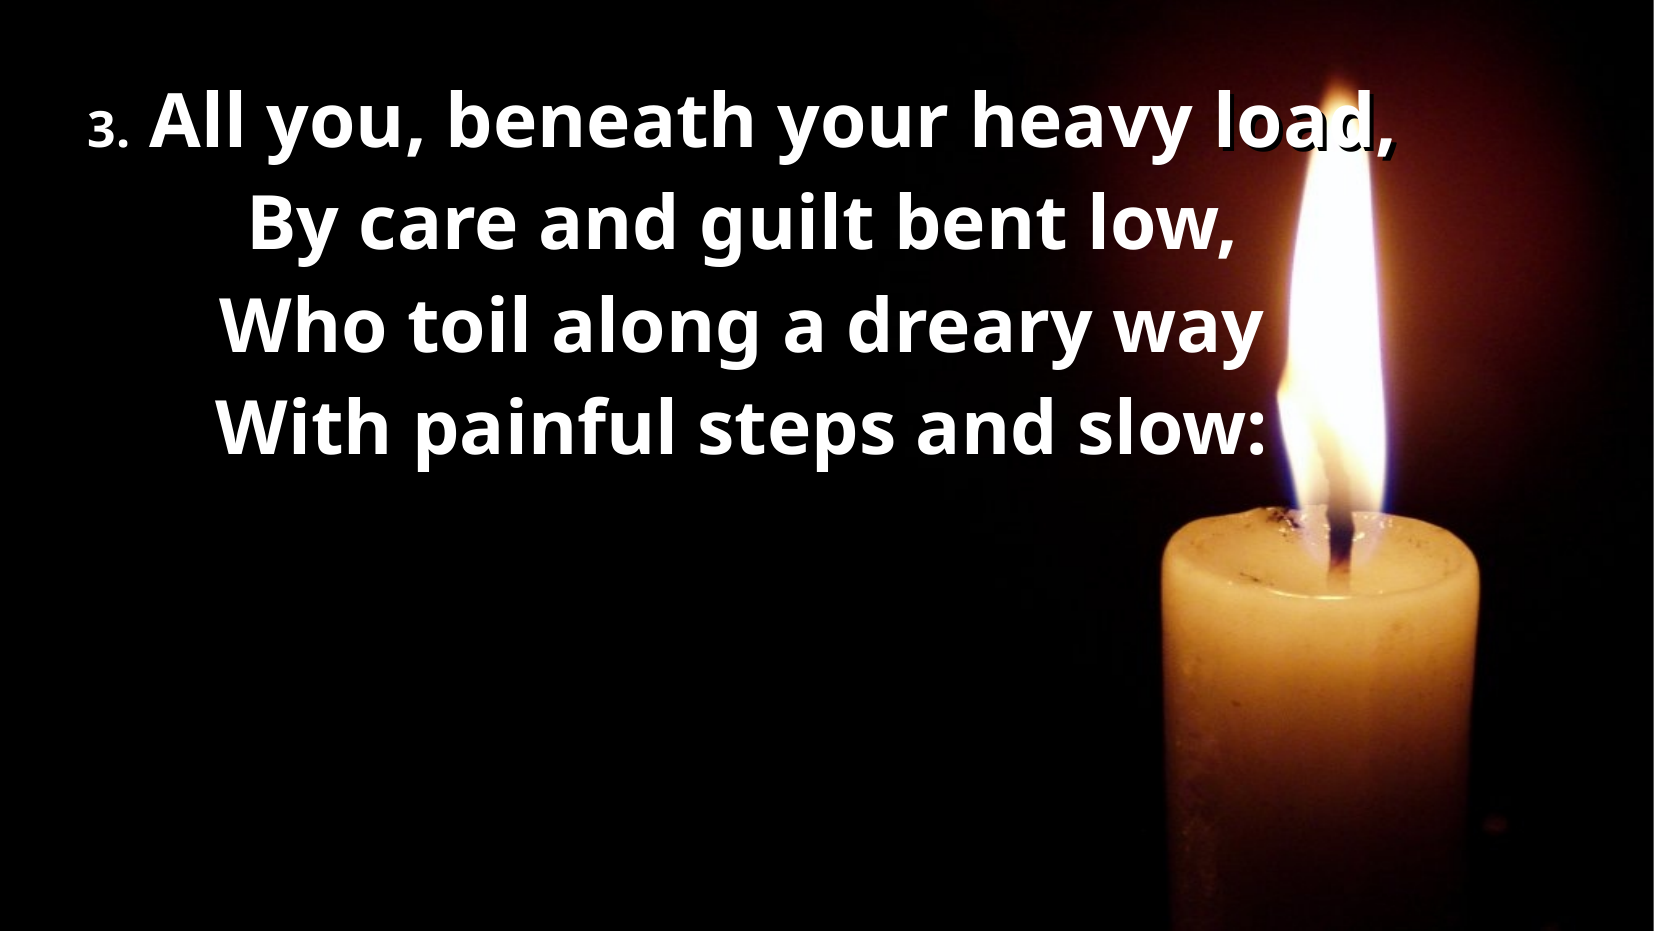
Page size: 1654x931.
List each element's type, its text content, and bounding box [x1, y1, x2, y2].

picture [0, 0, 1654, 931]
text_box 3. All you, beneath your heavy load, By care and guilt bent low, Who toil along a dreary way With painful steps and slow: [60, 60, 1426, 511]
